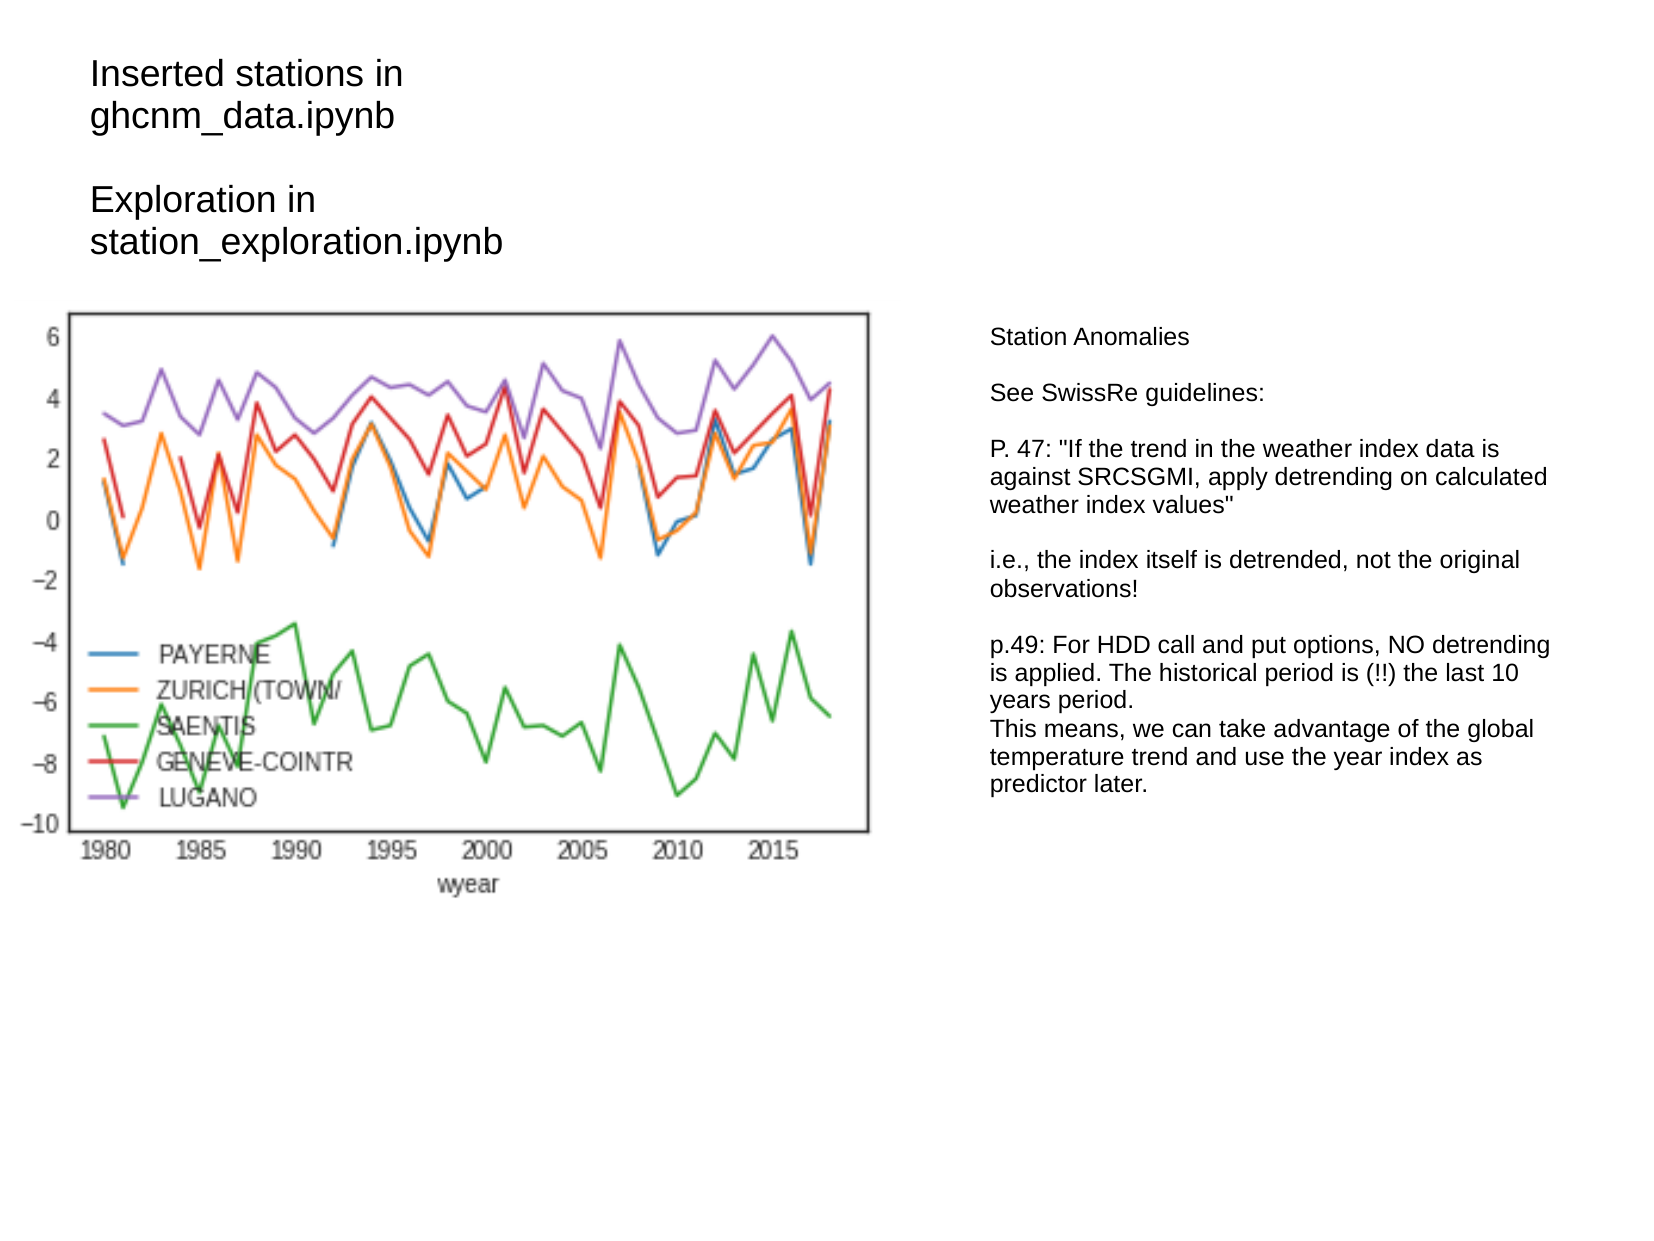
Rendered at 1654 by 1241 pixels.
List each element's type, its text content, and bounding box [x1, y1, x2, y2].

text_box Station Anomalies See SwissRe guidelines: P. 47: "If the trend in the weather index data is against SRCSGMI, apply detrending on calculated weather index values" i.e., the index itself is detrended, not the original observations! p.49: For HDD call and put options, NO detrending is applied. The historical period is (!!) the last 10 years period. This means, we can take advantage of the global temperature trend and use the year index as predictor later. [975, 315, 1576, 912]
text_box Inserted stations in ghcnm_data.ipynb Exploration in station_exploration.ipynb [75, 45, 1141, 270]
picture [14, 299, 901, 910]
